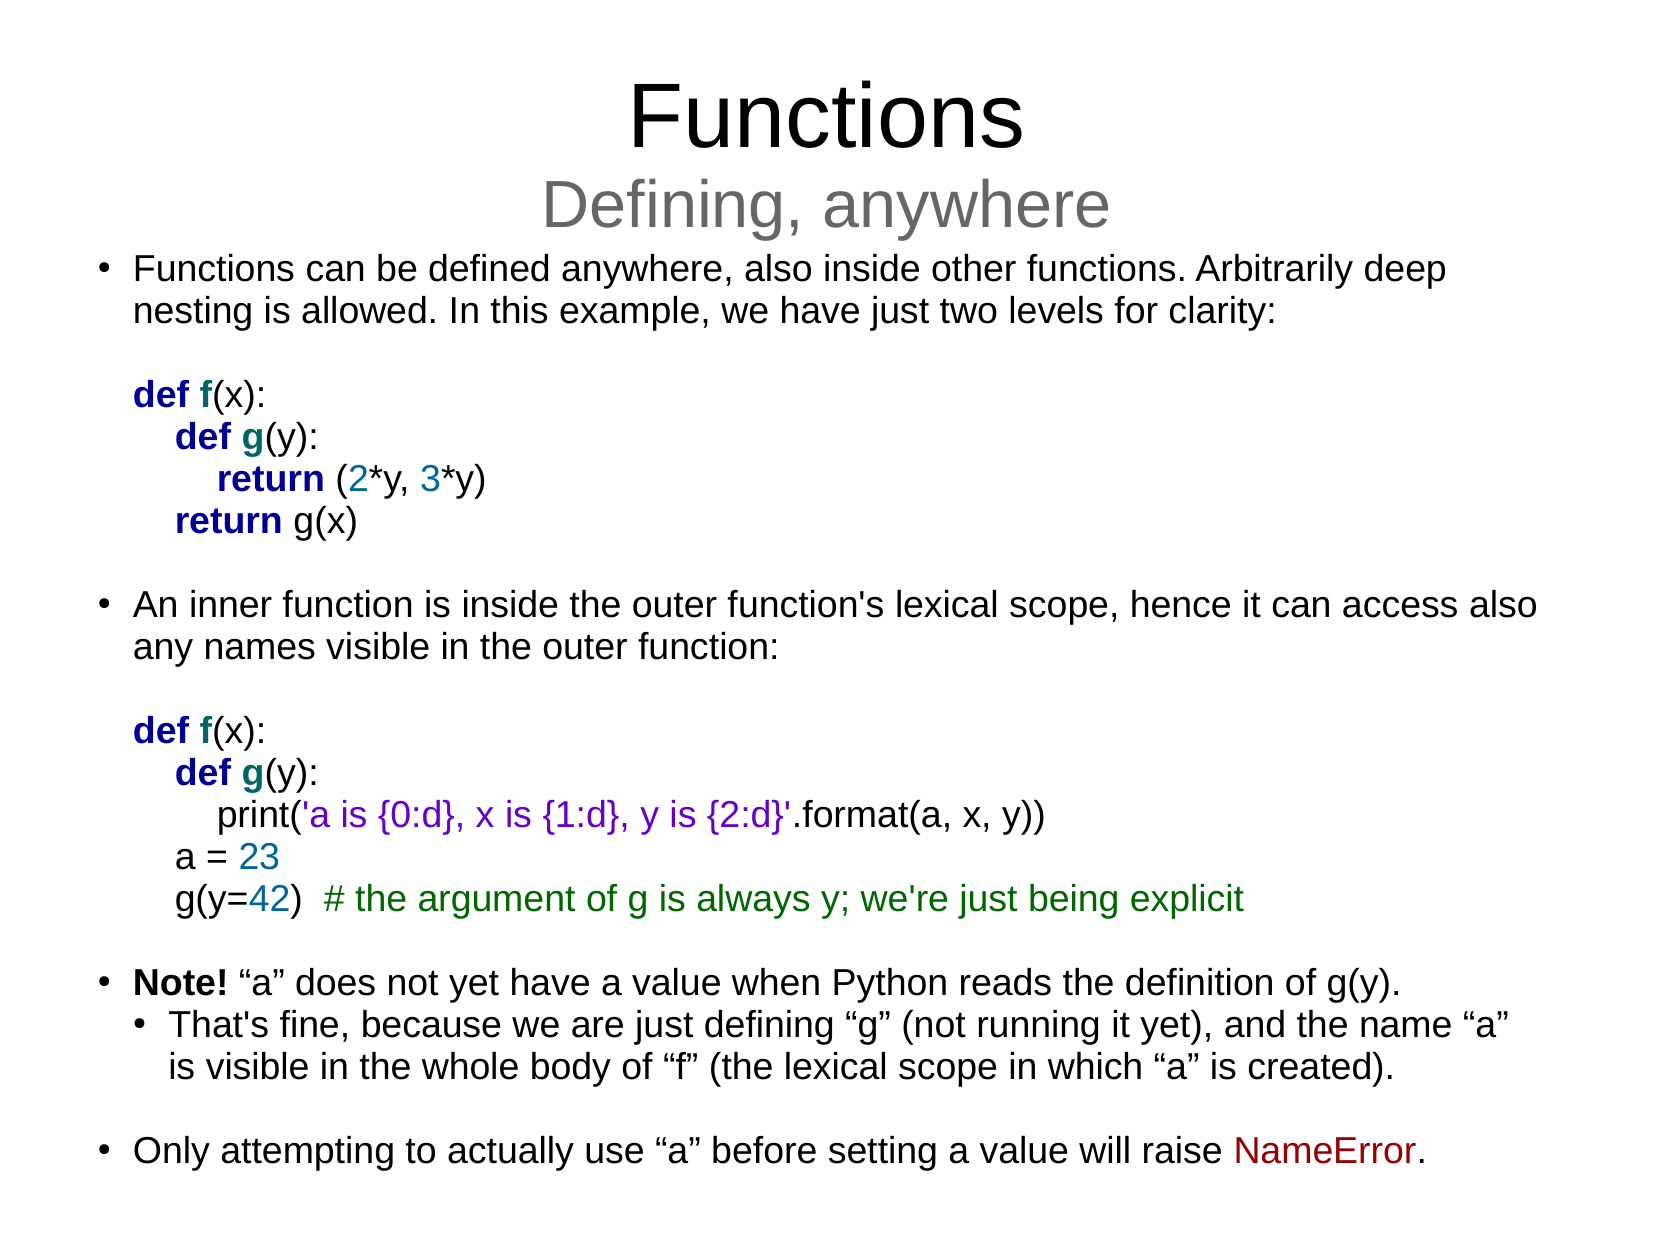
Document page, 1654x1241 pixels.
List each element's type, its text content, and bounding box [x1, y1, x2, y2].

text_box Functions can be defined anywhere, also inside other functions. Arbitrarily deep nesting is allowed. In this example, we have just two levels for clarity: def f(x): def g(y): return (2*y, 3*y) return g(x) An inner function is inside the outer function's lexical scope, hence it can access also any names visible in the outer function: def f(x): def g(y): print('a is {0:d}, x is {1:d}, y is {2:d}'.format(a, x, y)) a = 23 g(y=42) # the argument of g is always y; we're just being explicit Note! “a” does not yet have a value when Python reads the definition of g(y). That's fine, because we are just defining “g” (not running it yet), and the name “a” is visible in the whole body of “f” (the lexical scope in which “a” is created). Only attempting to actually use “a” before setting a value will raise NameError. [82, 240, 1561, 1180]
title Functions Defining, anywhere [82, 49, 1571, 257]
